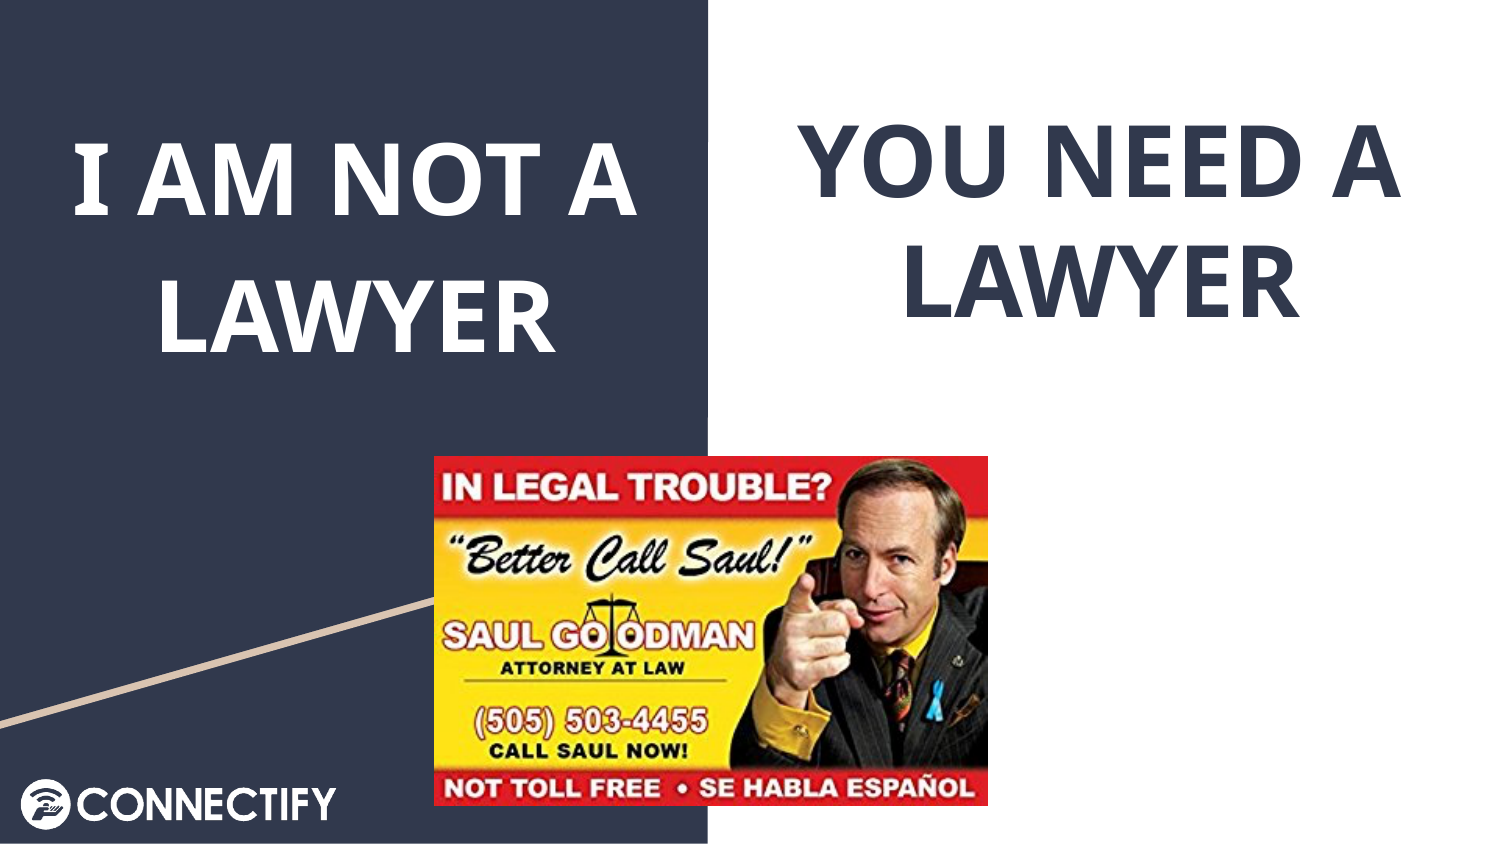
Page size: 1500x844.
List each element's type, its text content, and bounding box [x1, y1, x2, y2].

title I AM NOT A LAWYER [51, 82, 660, 494]
list YOU NEED A LAWYER [757, 82, 1442, 755]
picture [13, 775, 344, 833]
picture [434, 456, 988, 806]
